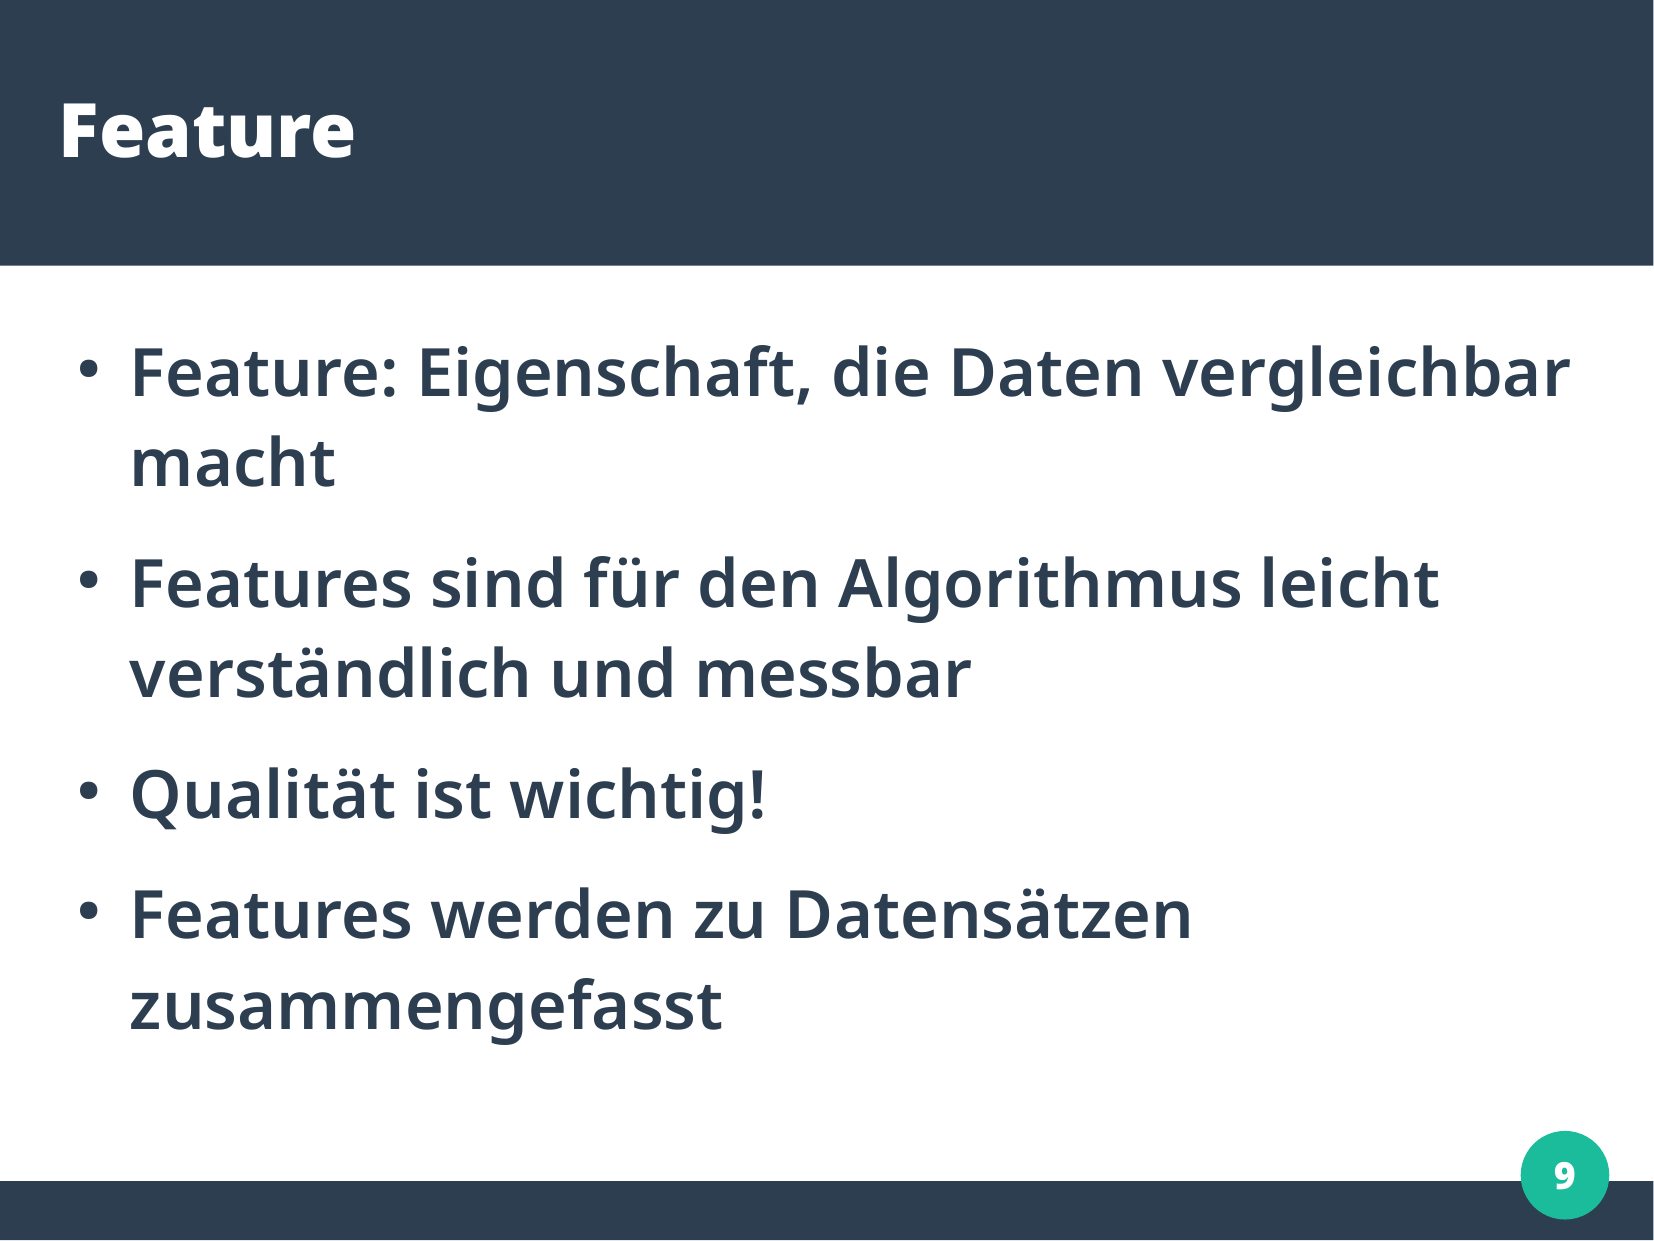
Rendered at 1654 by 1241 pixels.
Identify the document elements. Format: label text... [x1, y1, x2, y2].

title Feature [59, 49, 1595, 207]
list Feature: Eigenschaft, die Daten vergleichbar macht Features sind für den Algorithmus leicht verständlich und messbar Qualität ist wichtig! Features werden zu Datensätzen zusammengefasst [59, 324, 1595, 1152]
